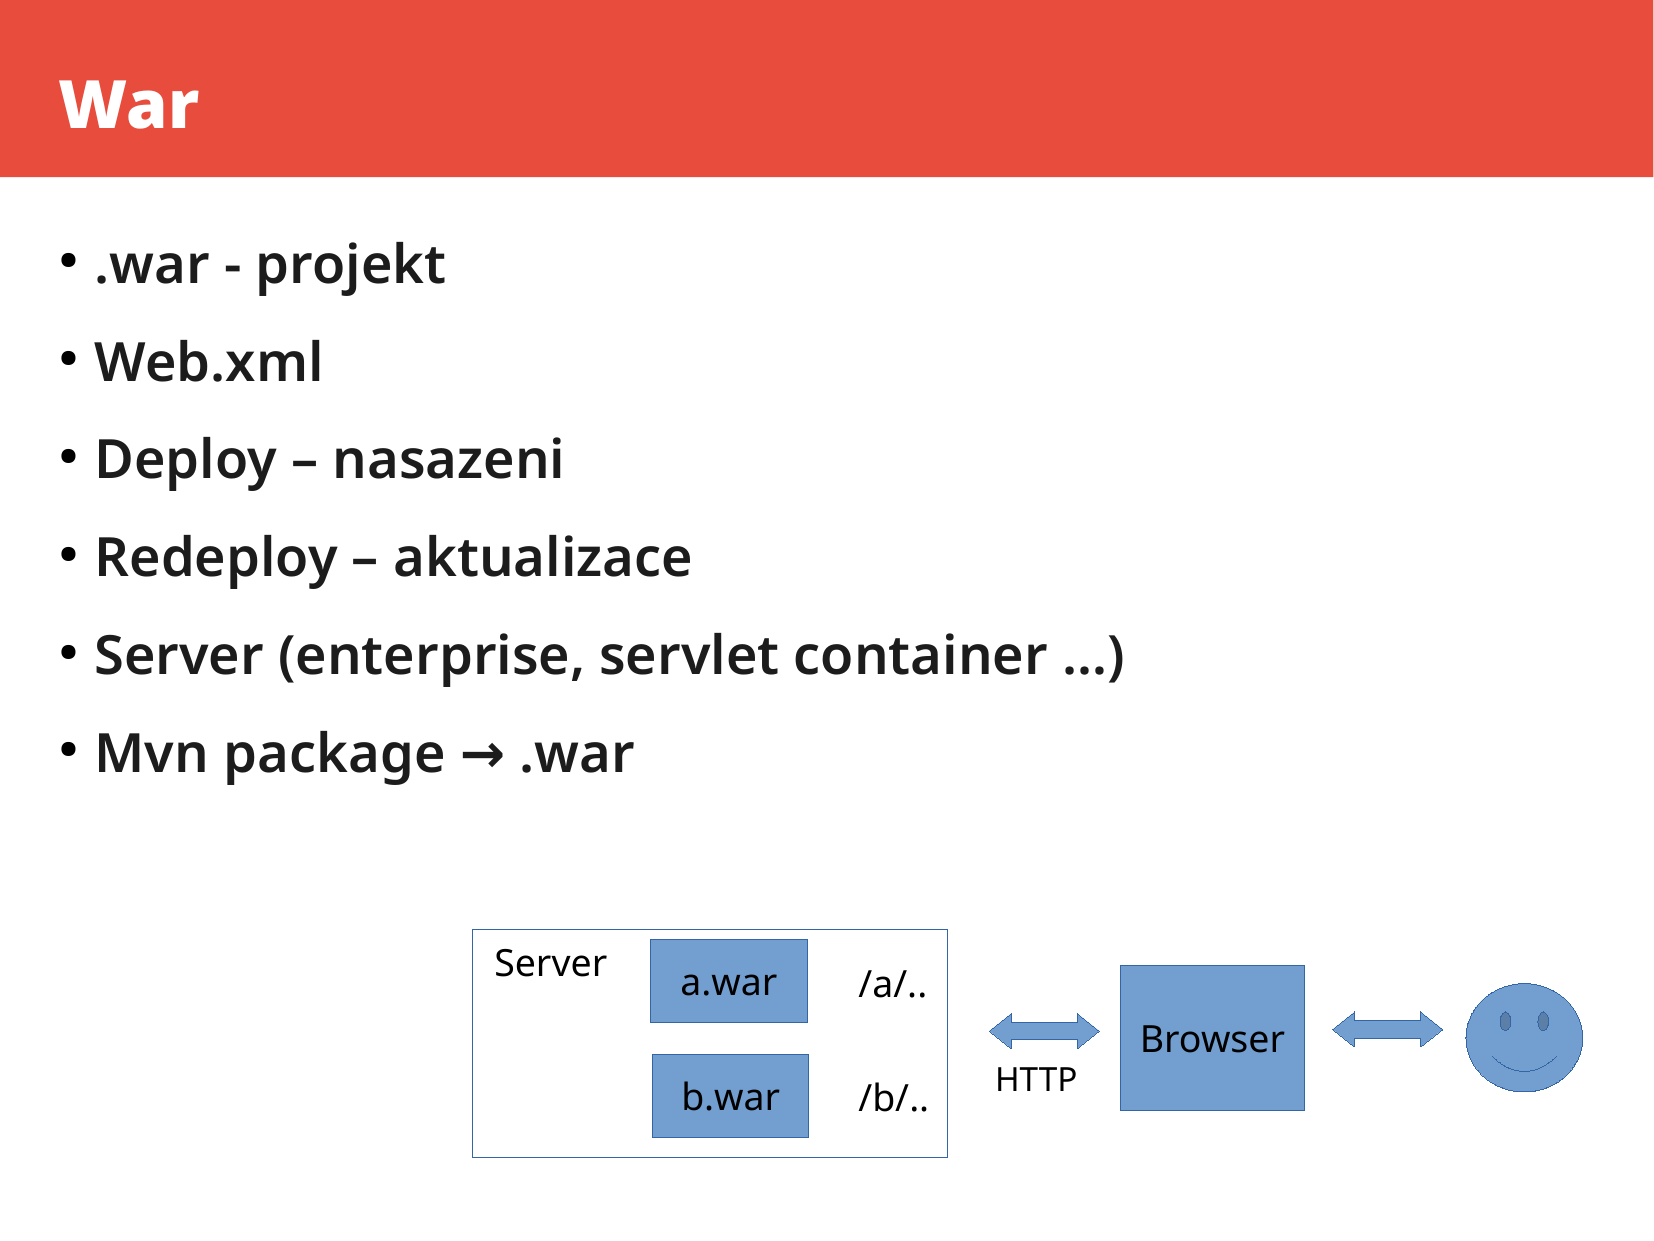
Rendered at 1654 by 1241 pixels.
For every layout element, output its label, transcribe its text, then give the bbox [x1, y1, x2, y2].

text_box b.war [652, 1054, 809, 1138]
list .war - projekt Web.xml Deploy – nasazeni Redeploy – aktualizace Server (enterprise, servlet container …) Mvn package → .war [59, 225, 1593, 1183]
text_box [989, 1013, 1100, 1048]
text_box HTTP [980, 1048, 1100, 1106]
text_box Server [472, 929, 630, 992]
text_box [1465, 983, 1583, 1092]
text_box Browser [1120, 965, 1305, 1111]
text_box [1332, 1011, 1443, 1047]
text_box /b/.. [843, 1064, 976, 1127]
text_box a.war [650, 939, 808, 1023]
title War [59, 0, 1595, 148]
text_box /a/.. [843, 949, 970, 1043]
